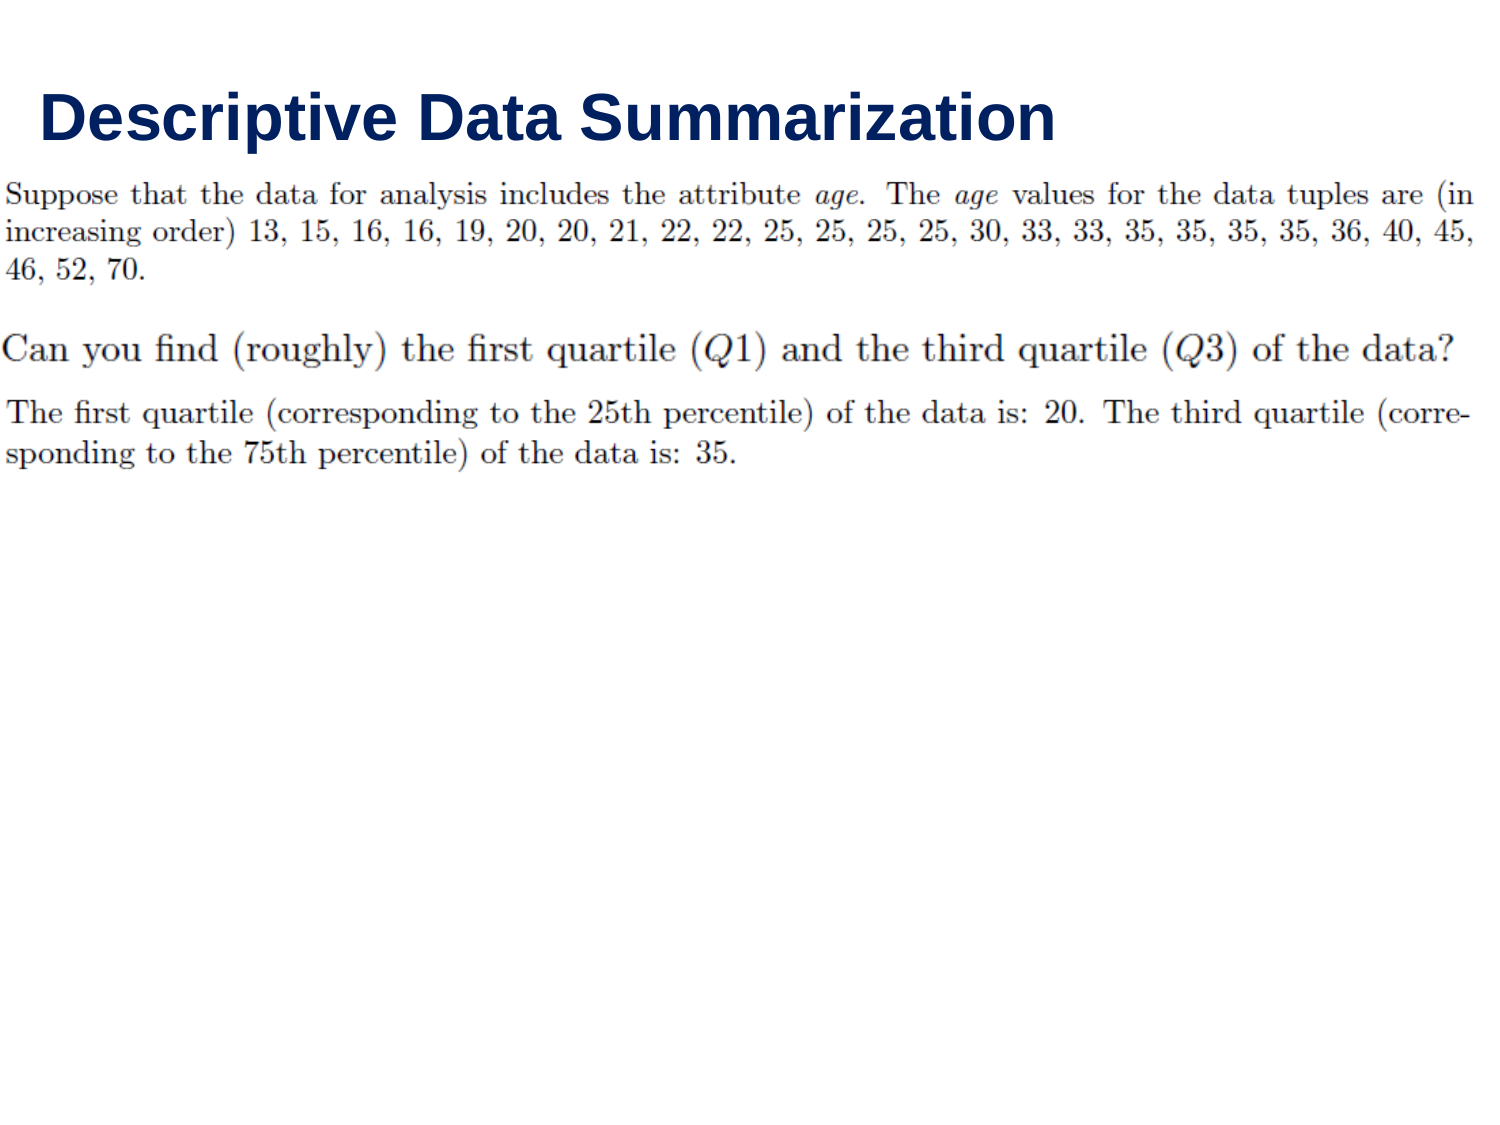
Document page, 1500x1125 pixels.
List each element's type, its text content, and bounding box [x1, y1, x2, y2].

picture [5, 393, 1475, 475]
title Descriptive Data Summarization [24, 24, 1096, 162]
picture [4, 174, 1475, 288]
picture [0, 324, 1462, 375]
